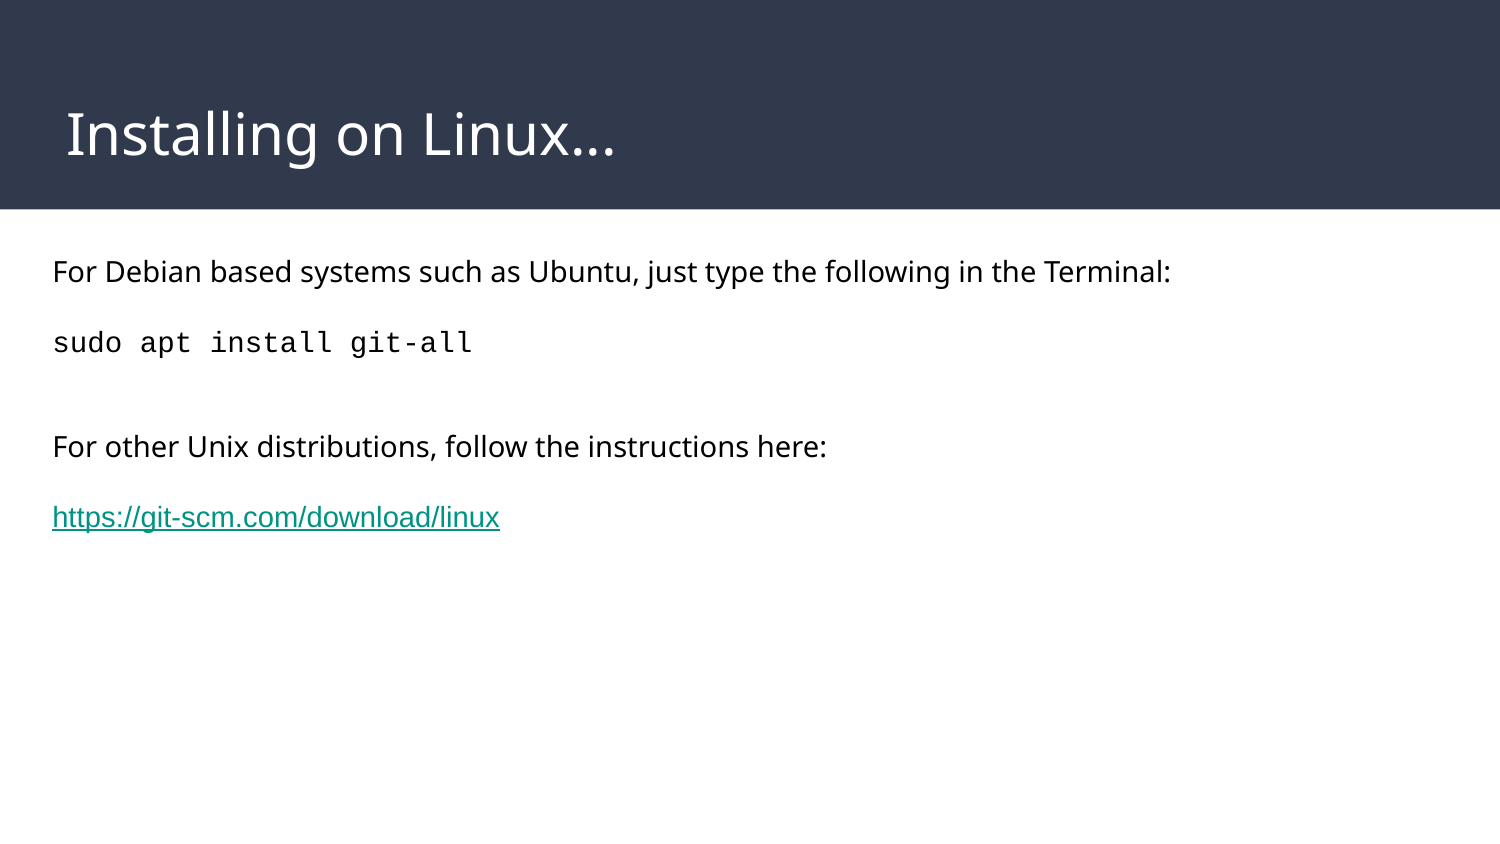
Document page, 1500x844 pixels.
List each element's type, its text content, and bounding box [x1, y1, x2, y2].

title Installing on Linux... [51, 82, 1449, 185]
text_box For Debian based systems such as Ubuntu, just type the following in the Terminal: sudo apt install git-all For other Unix distributions, follow the instructions here: https://git-scm.com/download/linux [37, 238, 1460, 784]
